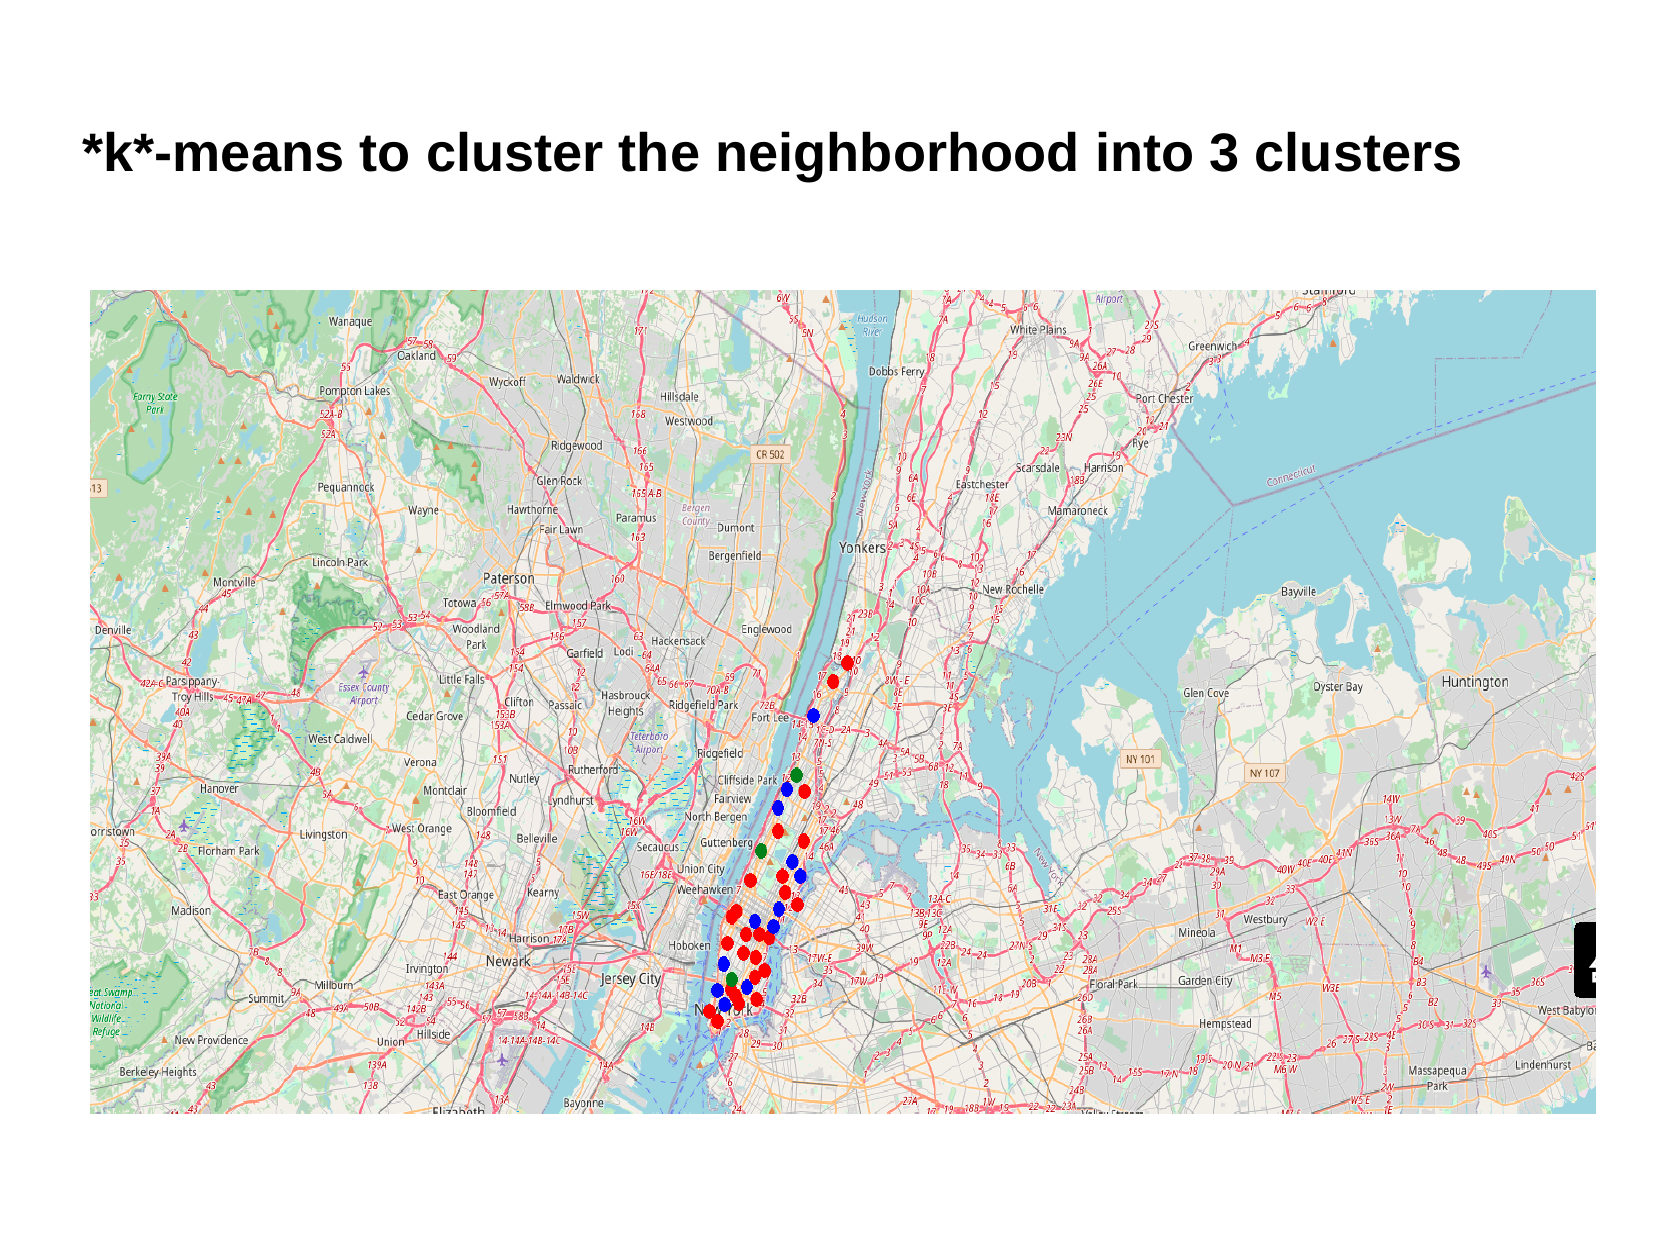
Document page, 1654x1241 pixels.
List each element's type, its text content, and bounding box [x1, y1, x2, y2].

picture [90, 290, 1596, 1114]
title *k*-means to cluster the neighborhood into 3 clusters [82, 49, 1571, 257]
